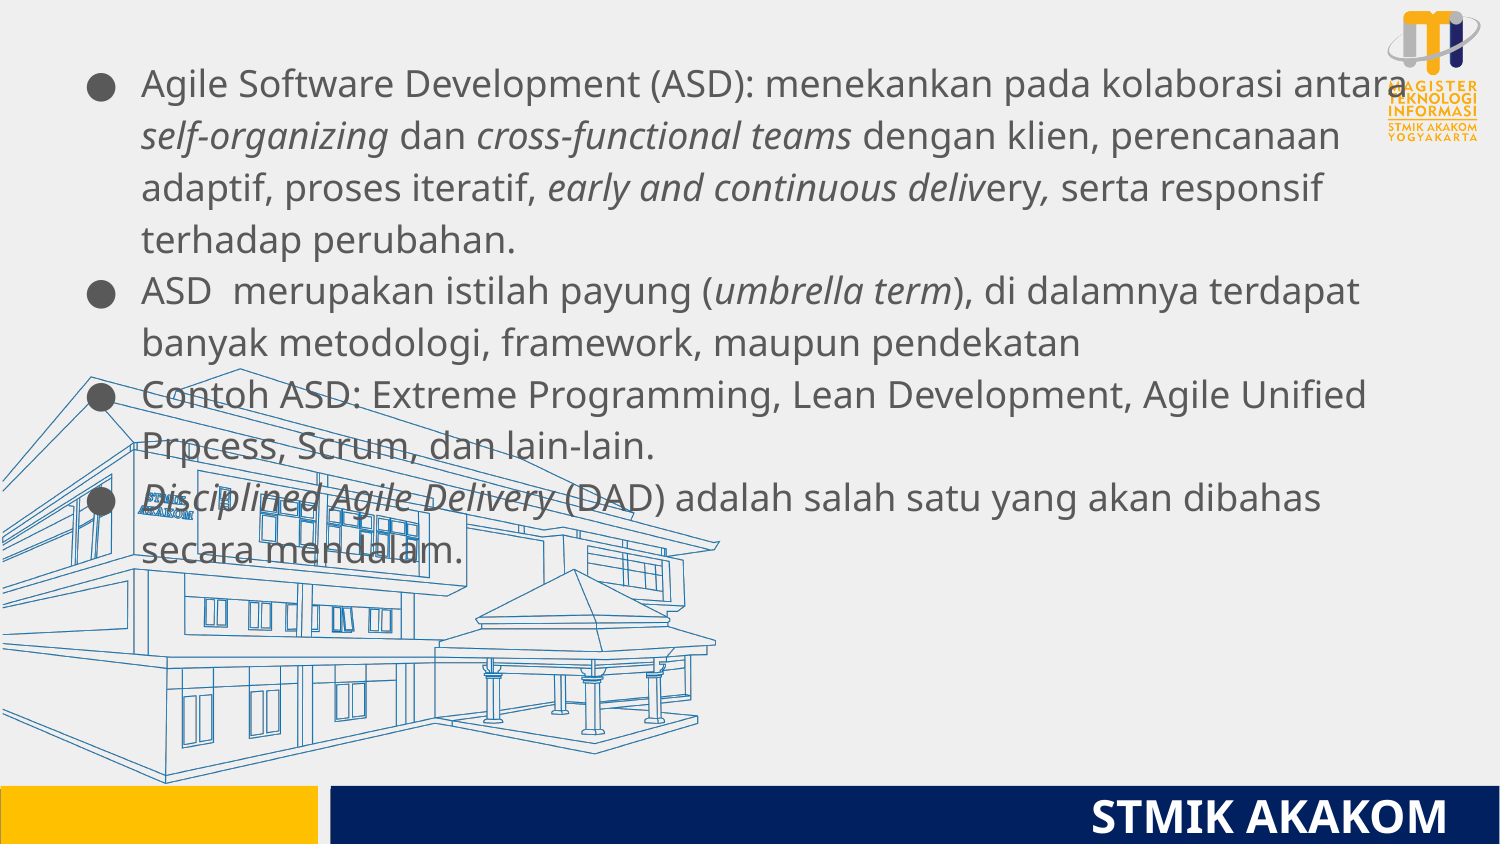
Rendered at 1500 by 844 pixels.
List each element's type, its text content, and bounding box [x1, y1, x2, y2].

list Agile Software Development (ASD): menekankan pada kolaborasi antara self-organizing dan cross-functional teams dengan klien, perencanaan adaptif, proses iteratif, early and continuous delivery, serta responsif terhadap perubahan. ASD merupakan istilah payung (umbrella term), di dalamnya terdapat banyak metodologi, framework, maupun pendekatan Contoh ASD: Extreme Programming, Lean Development, Agile Unified Prpcess, Scrum, dan lain-lain. Disciplined Agile Delivery (DAD) adalah salah satu yang akan dibahas secara mendalam. [51, 38, 1449, 750]
picture [1338, 5, 1500, 150]
picture [0, 366, 722, 786]
